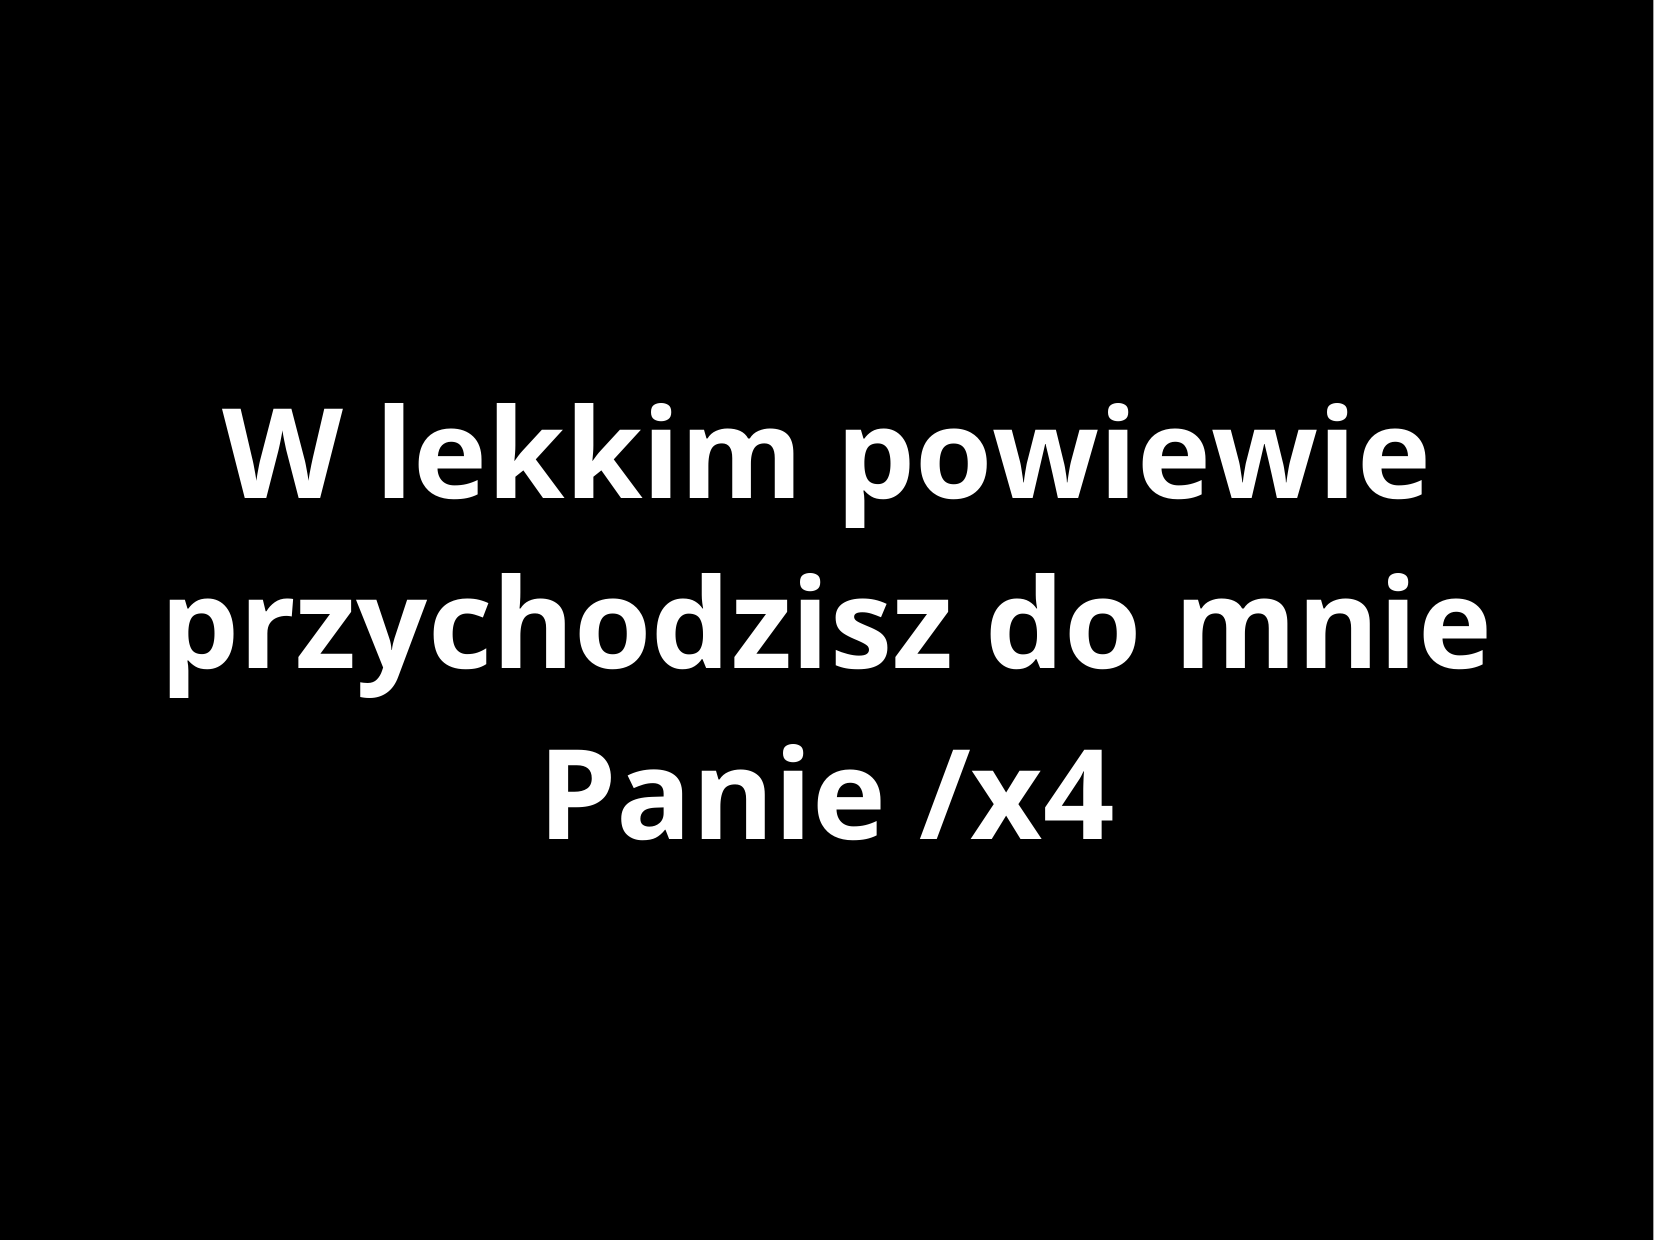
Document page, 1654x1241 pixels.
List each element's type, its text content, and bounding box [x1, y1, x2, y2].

title W lekkim powiewie przychodzisz do mnie Panie /x4 [0, 0, 1654, 1241]
